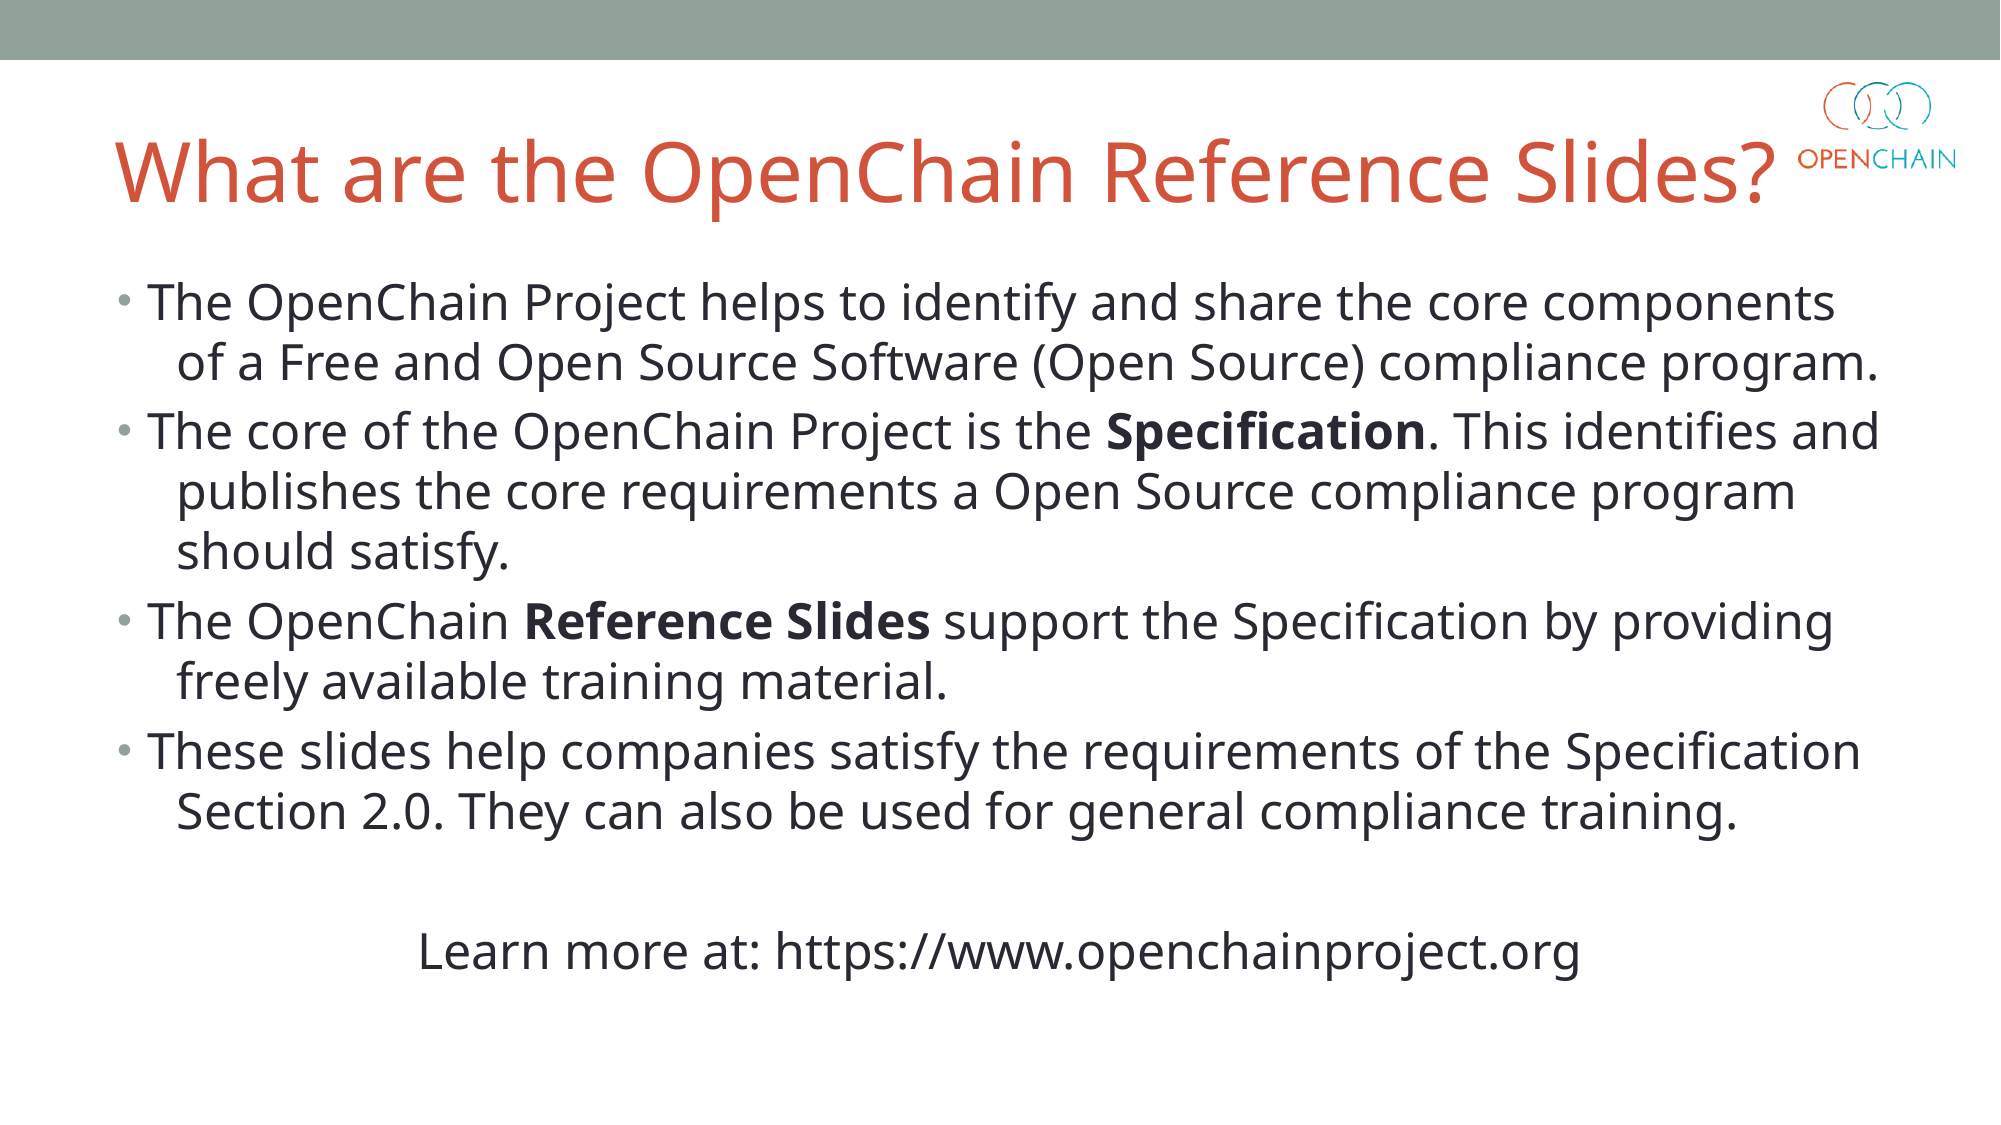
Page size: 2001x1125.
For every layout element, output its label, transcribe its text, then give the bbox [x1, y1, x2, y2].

text_box What are the OpenChain Reference Slides? [100, 88, 1900, 250]
text_box The OpenChain Project helps to identify and share the core components of a Free and Open Source Software (Open Source) compliance program. The core of the OpenChain Project is the Specification. This identifies and publishes the core requirements a Open Source compliance program should satisfy. The OpenChain Reference Slides support the Specification by providing freely available training material. These slides help companies satisfy the requirements of the Specification Section 2.0. They can also be used for general compliance training. Learn more at: https://www.openchainproject.org [102, 262, 1898, 1075]
